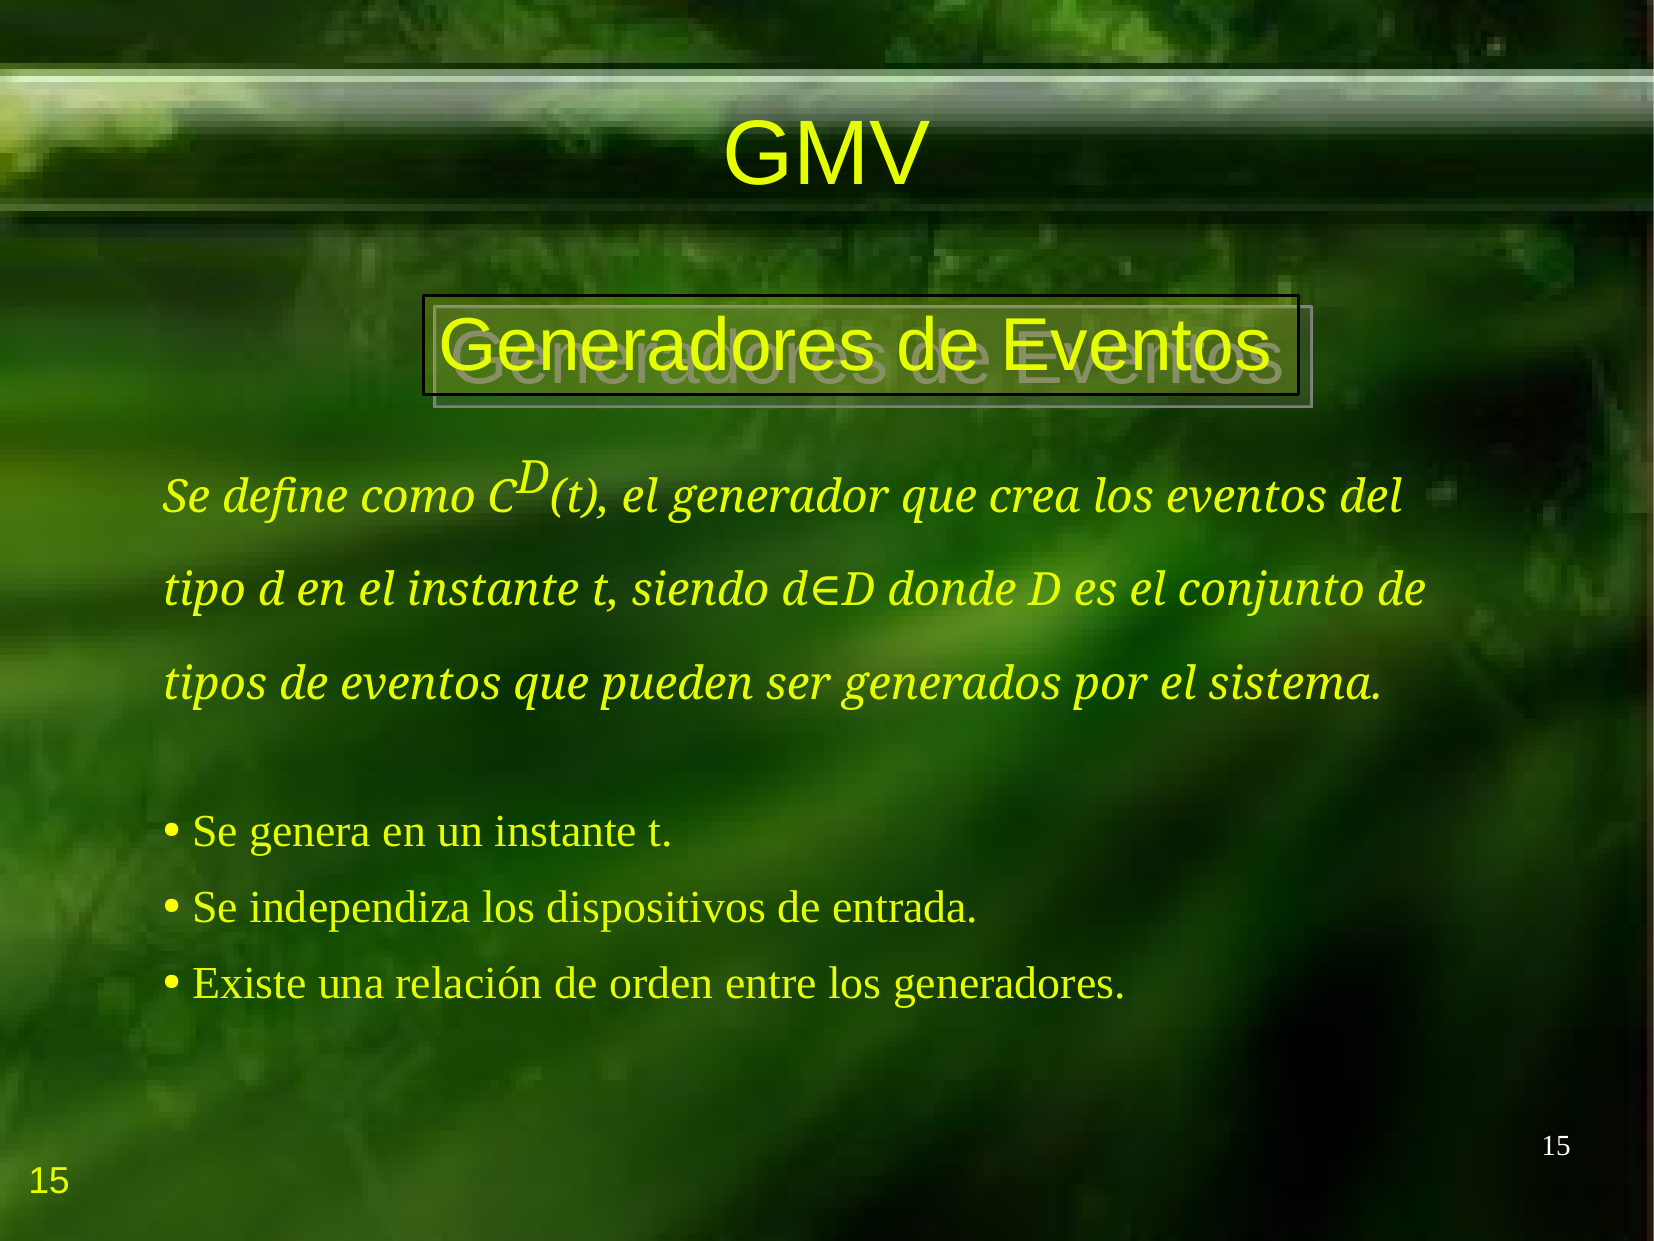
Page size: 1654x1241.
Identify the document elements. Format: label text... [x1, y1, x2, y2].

text_box Generadores de Eventos [423, 295, 1299, 395]
picture [0, 0, 1654, 1241]
text_box Se define como CD(t), el generador que crea los eventos del tipo d en el instante t, siendo d∈D donde D es el conjunto de tipos de eventos que pueden ser generados por el sistema. [147, 437, 1477, 680]
text_box Se genera en un instante t. Se independiza los dispositivos de entrada. Existe una relación de orden entre los generadores. [147, 785, 1536, 1003]
text_box <número> [13, 1151, 214, 1222]
title GMV [82, 56, 1571, 250]
